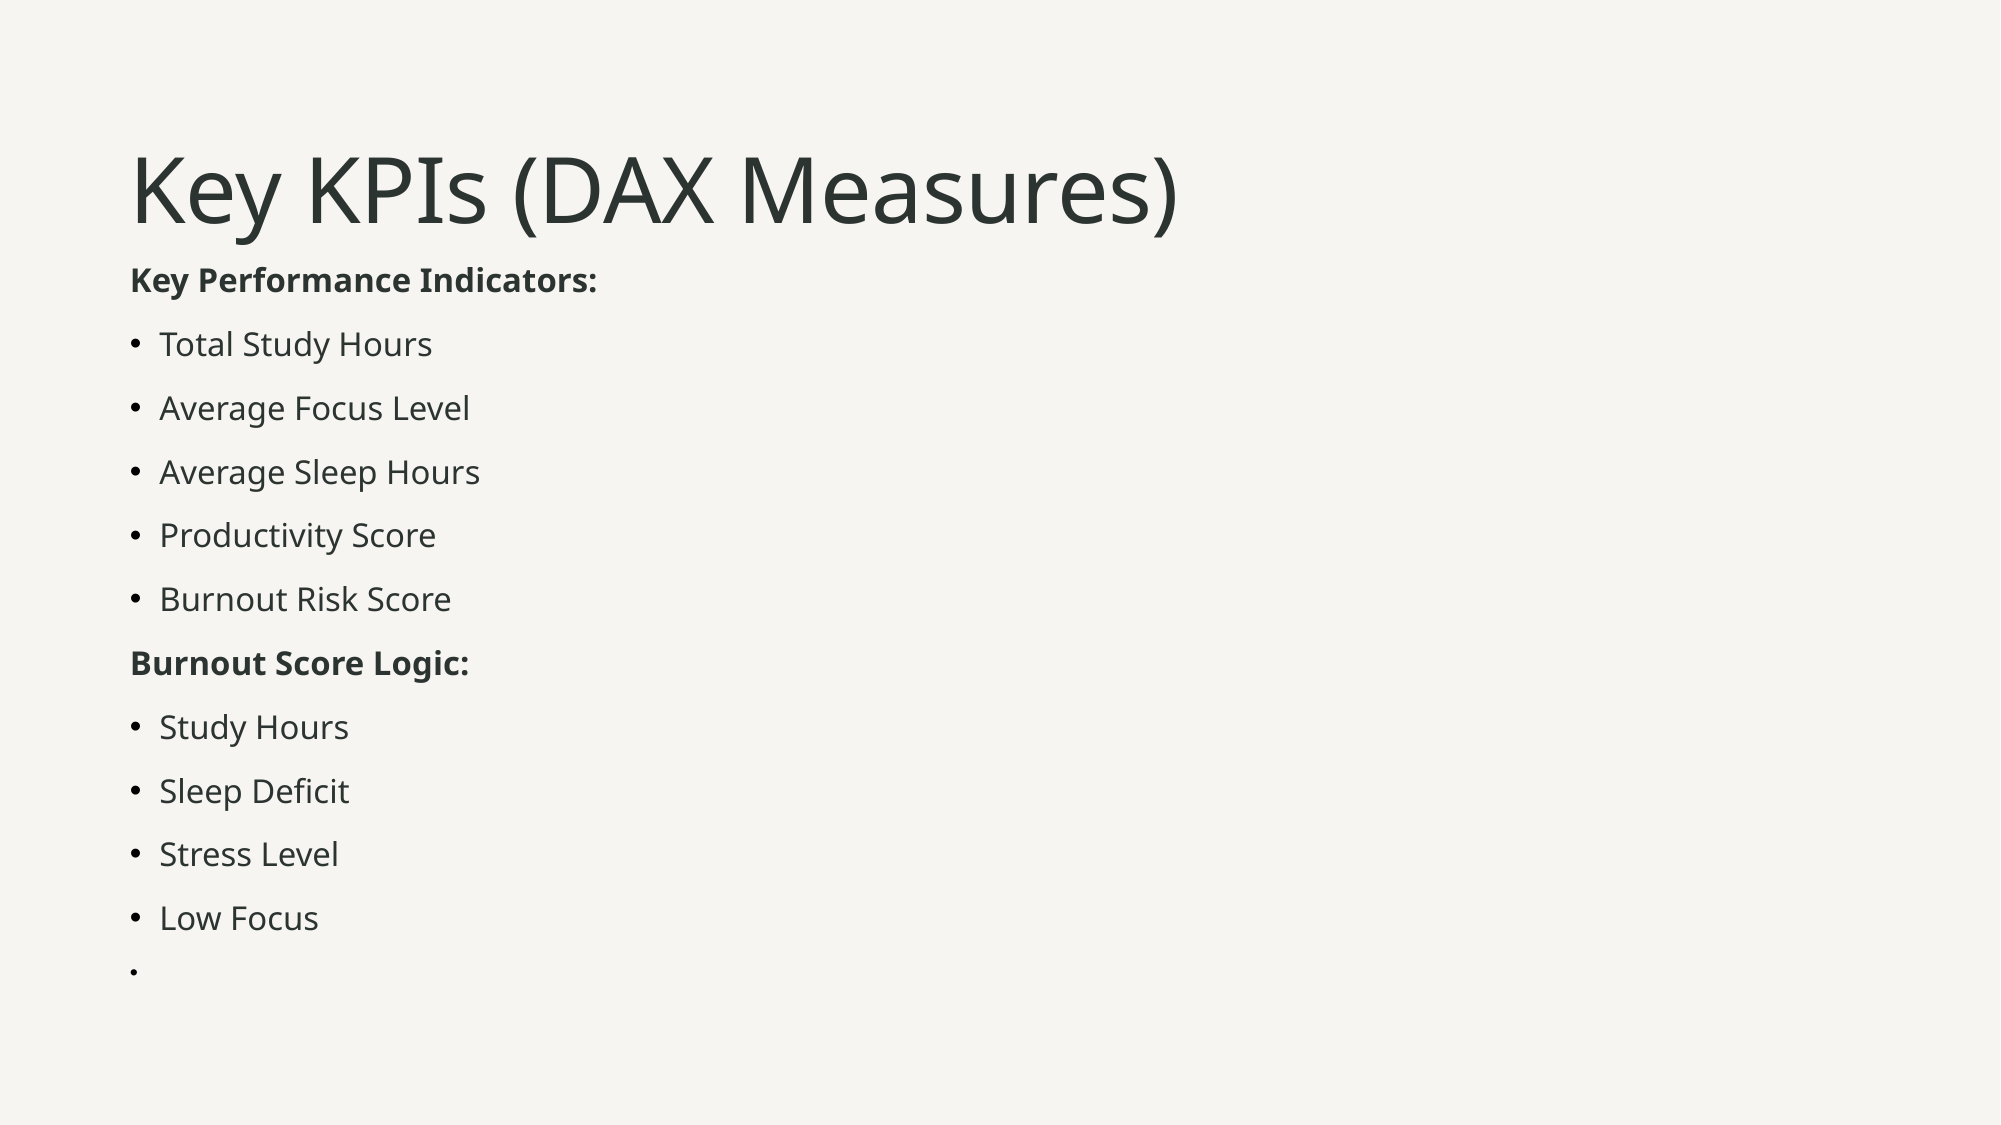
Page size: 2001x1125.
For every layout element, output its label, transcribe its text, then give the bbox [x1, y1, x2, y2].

title Key KPIs (DAX Measures) [114, 82, 1840, 244]
list Key Performance Indicators: Total Study Hours Average Focus Level Average Sleep Hours Productivity Score Burnout Risk Score Burnout Score Logic: Study Hours Sleep Deficit Stress Level Low Focus [114, 244, 1815, 948]
